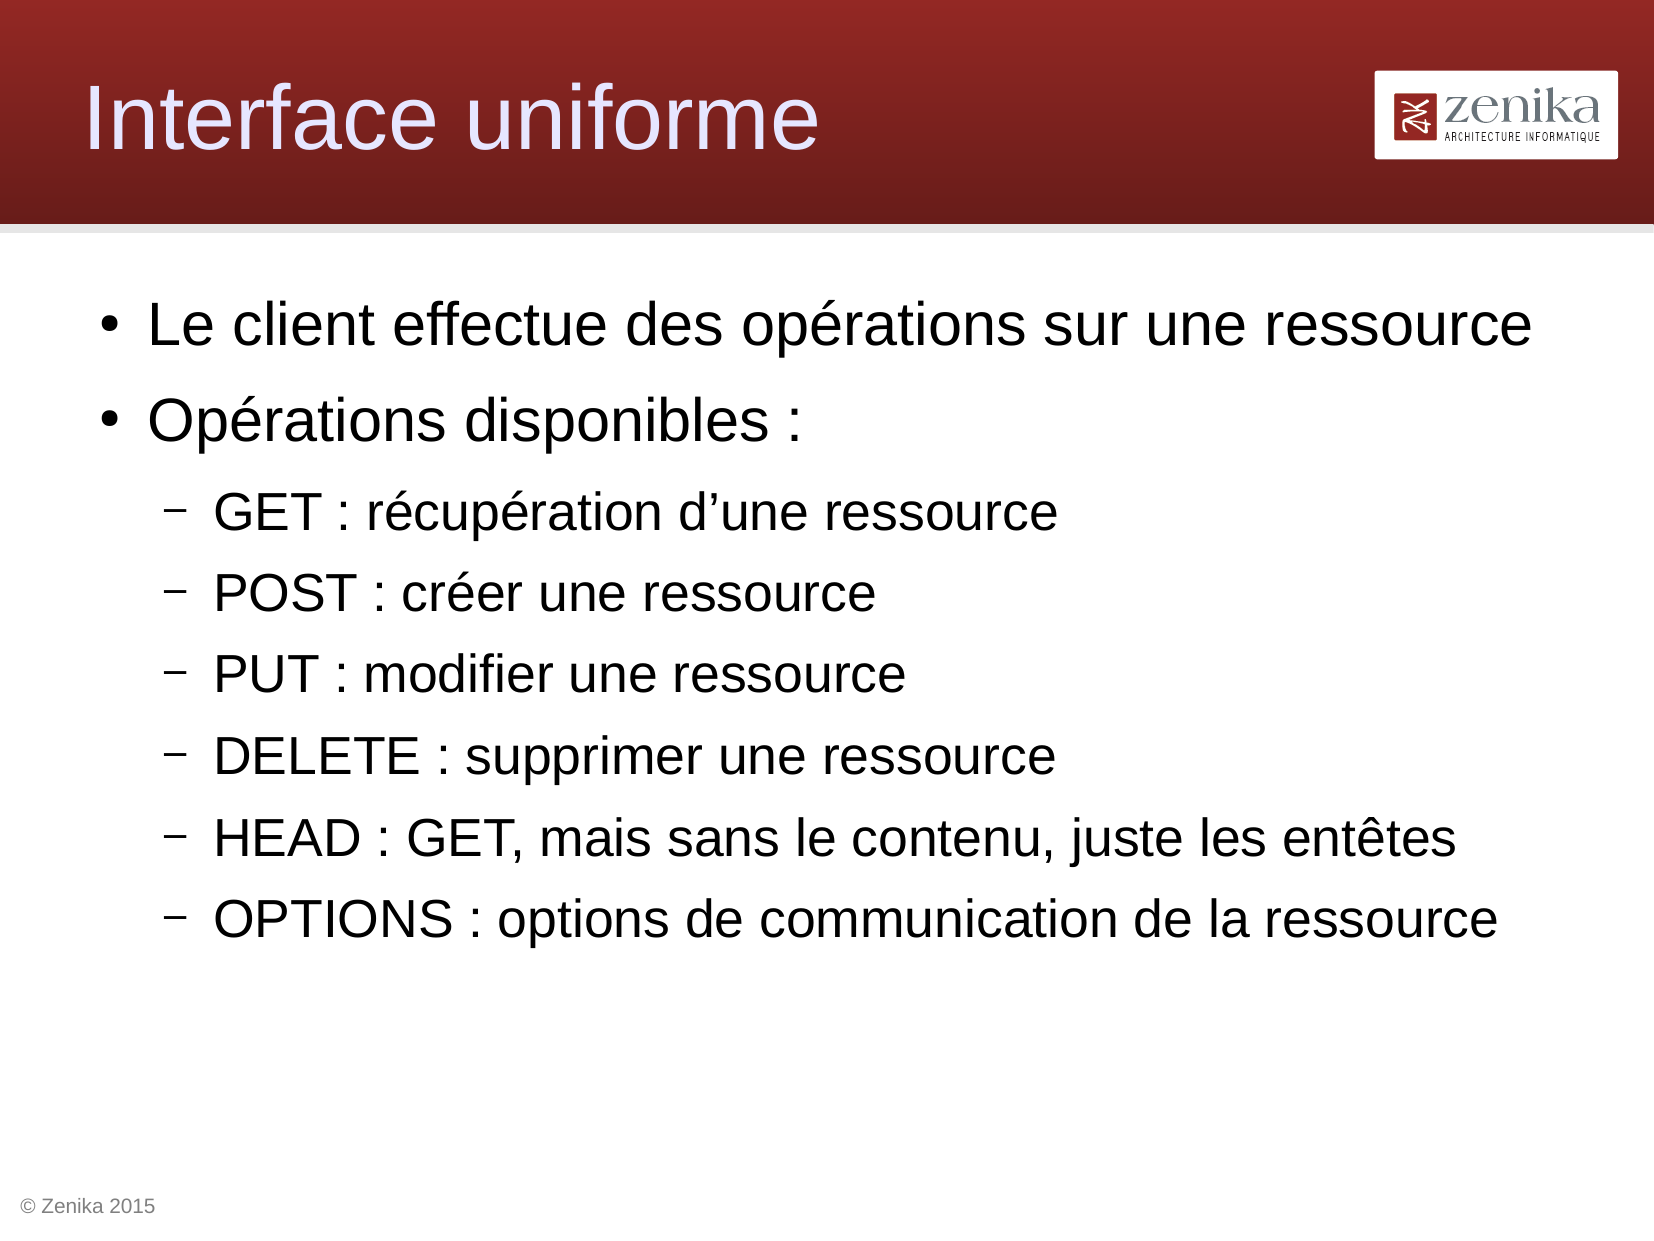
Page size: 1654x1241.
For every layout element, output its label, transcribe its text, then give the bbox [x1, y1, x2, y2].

title Interface uniforme [82, 13, 1571, 222]
list Le client effectue des opérations sur une ressource Opérations disponibles : GET : récupération d’une ressource POST : créer une ressource PUT : modifier une ressource DELETE : supprimer une ressource HEAD : GET, mais sans le contenu, juste les entêtes OPTIONS : options de communication de la ressource [82, 290, 1538, 1010]
picture [1571, 82, 1600, 149]
